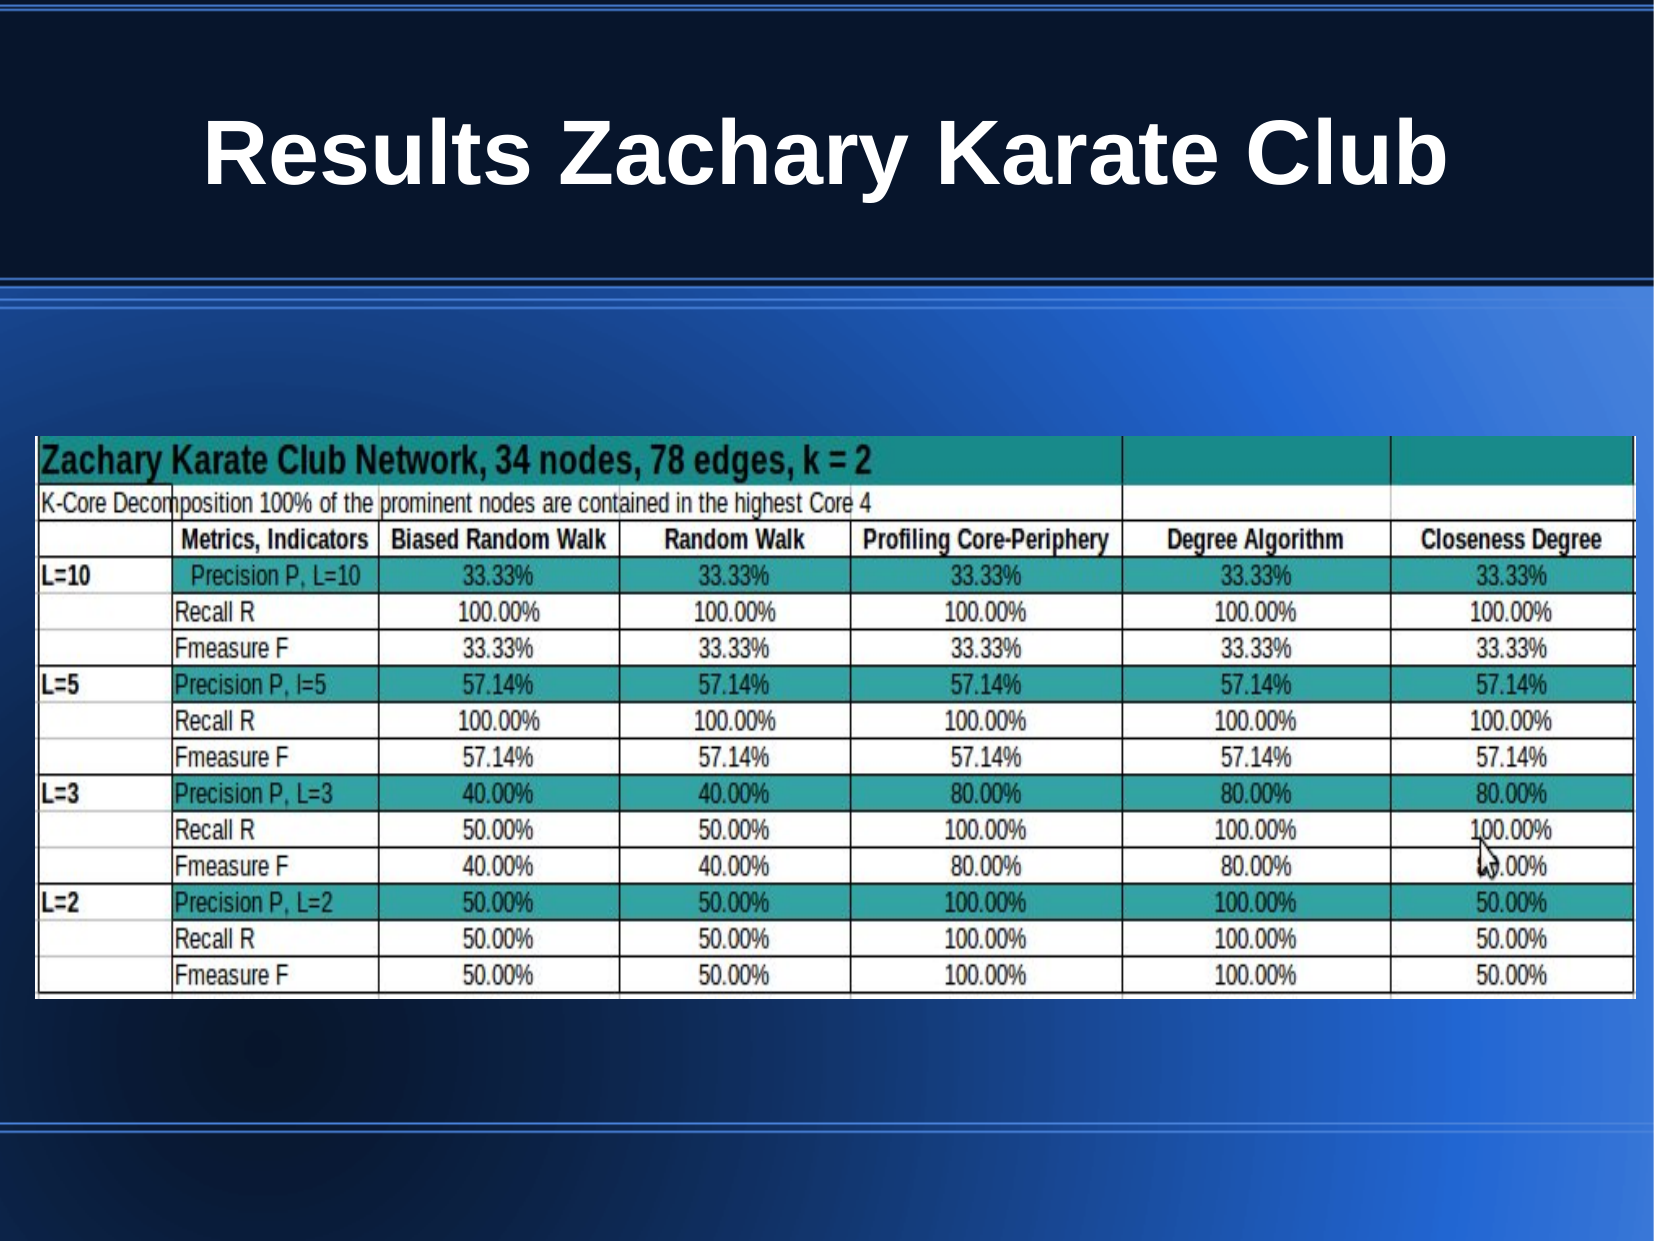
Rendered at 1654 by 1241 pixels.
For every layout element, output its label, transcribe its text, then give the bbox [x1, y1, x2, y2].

title Results Zachary Karate Club [82, 49, 1571, 257]
picture [0, 0, 1654, 1241]
